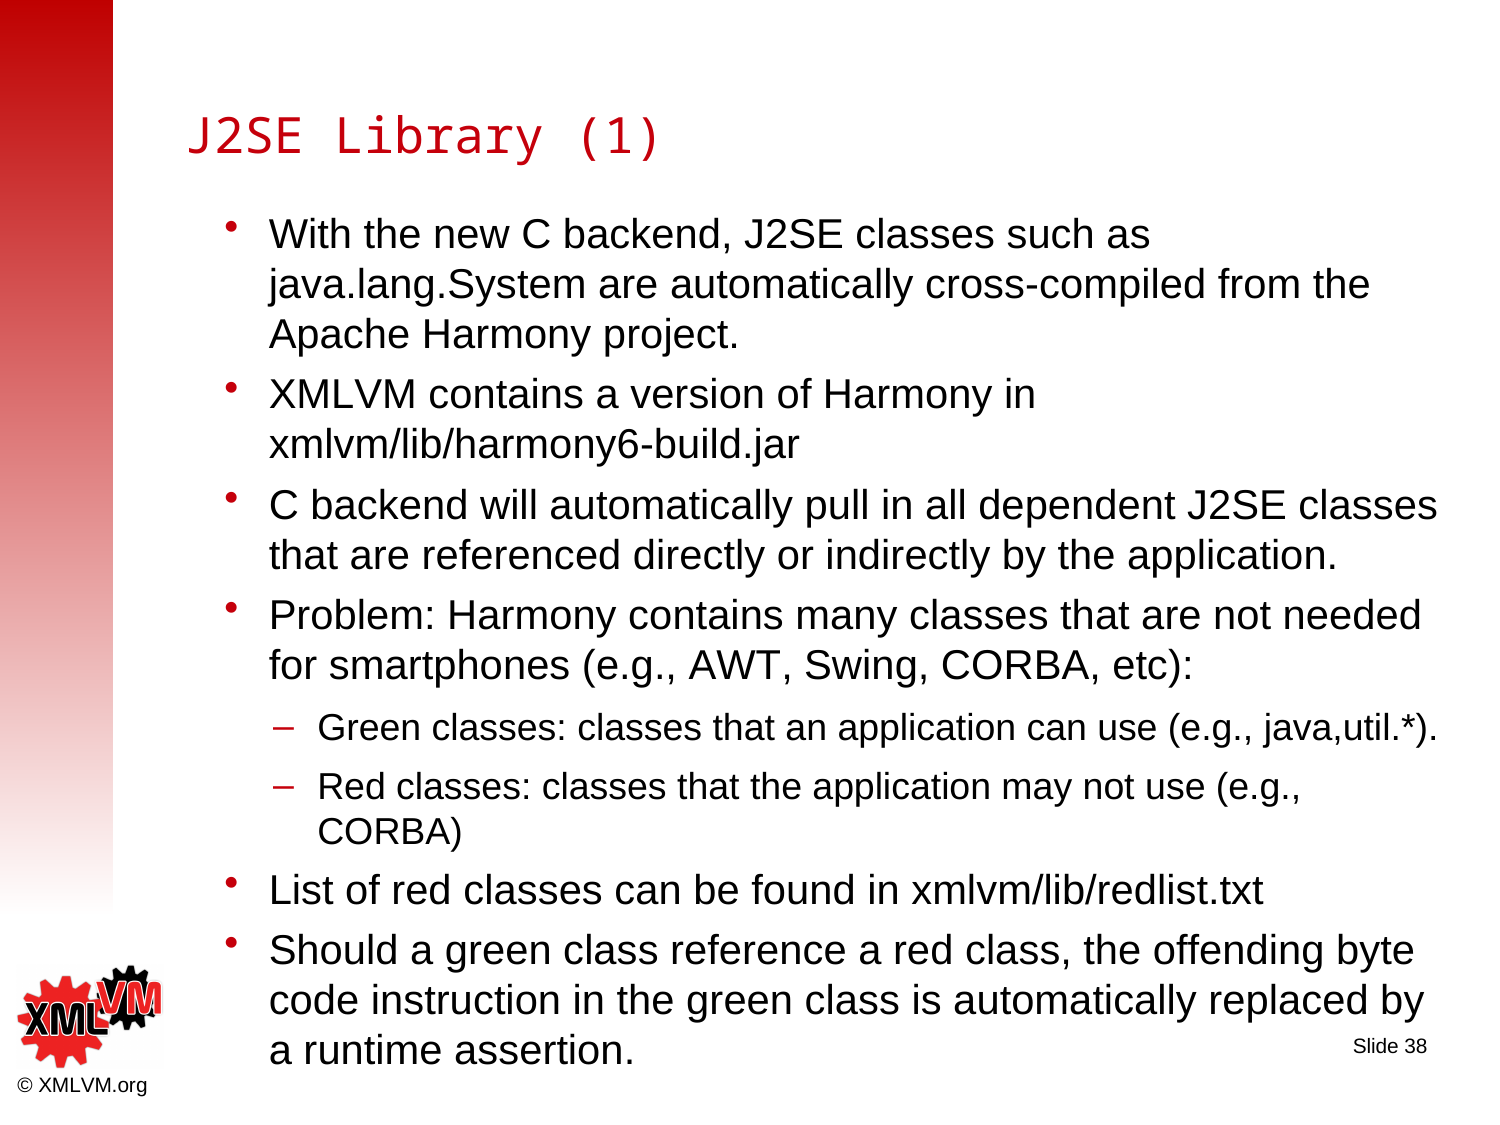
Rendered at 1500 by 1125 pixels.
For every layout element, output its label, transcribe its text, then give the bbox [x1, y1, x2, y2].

list With the new C backend, J2SE classes such as java.lang.System are automatically cross-compiled from the Apache Harmony project. XMLVM contains a version of Harmony in xmlvm/lib/harmony6-build.jar C backend will automatically pull in all dependent J2SE classes that are referenced directly or indirectly by the application. Problem: Harmony contains many classes that are not needed for smartphones (e.g., AWT, Swing, CORBA, etc): Green classes: classes that an application can use (e.g., java,util.*). Red classes: classes that the application may not use (e.g., CORBA) List of red classes can be found in xmlvm/lib/redlist.txt Should a green class reference a red class, the offending byte code instruction in the green class is automatically replaced by a runtime assertion. [224, 206, 1447, 1074]
title J2SE Library (1) [170, 74, 1447, 200]
picture [16, 964, 164, 1069]
